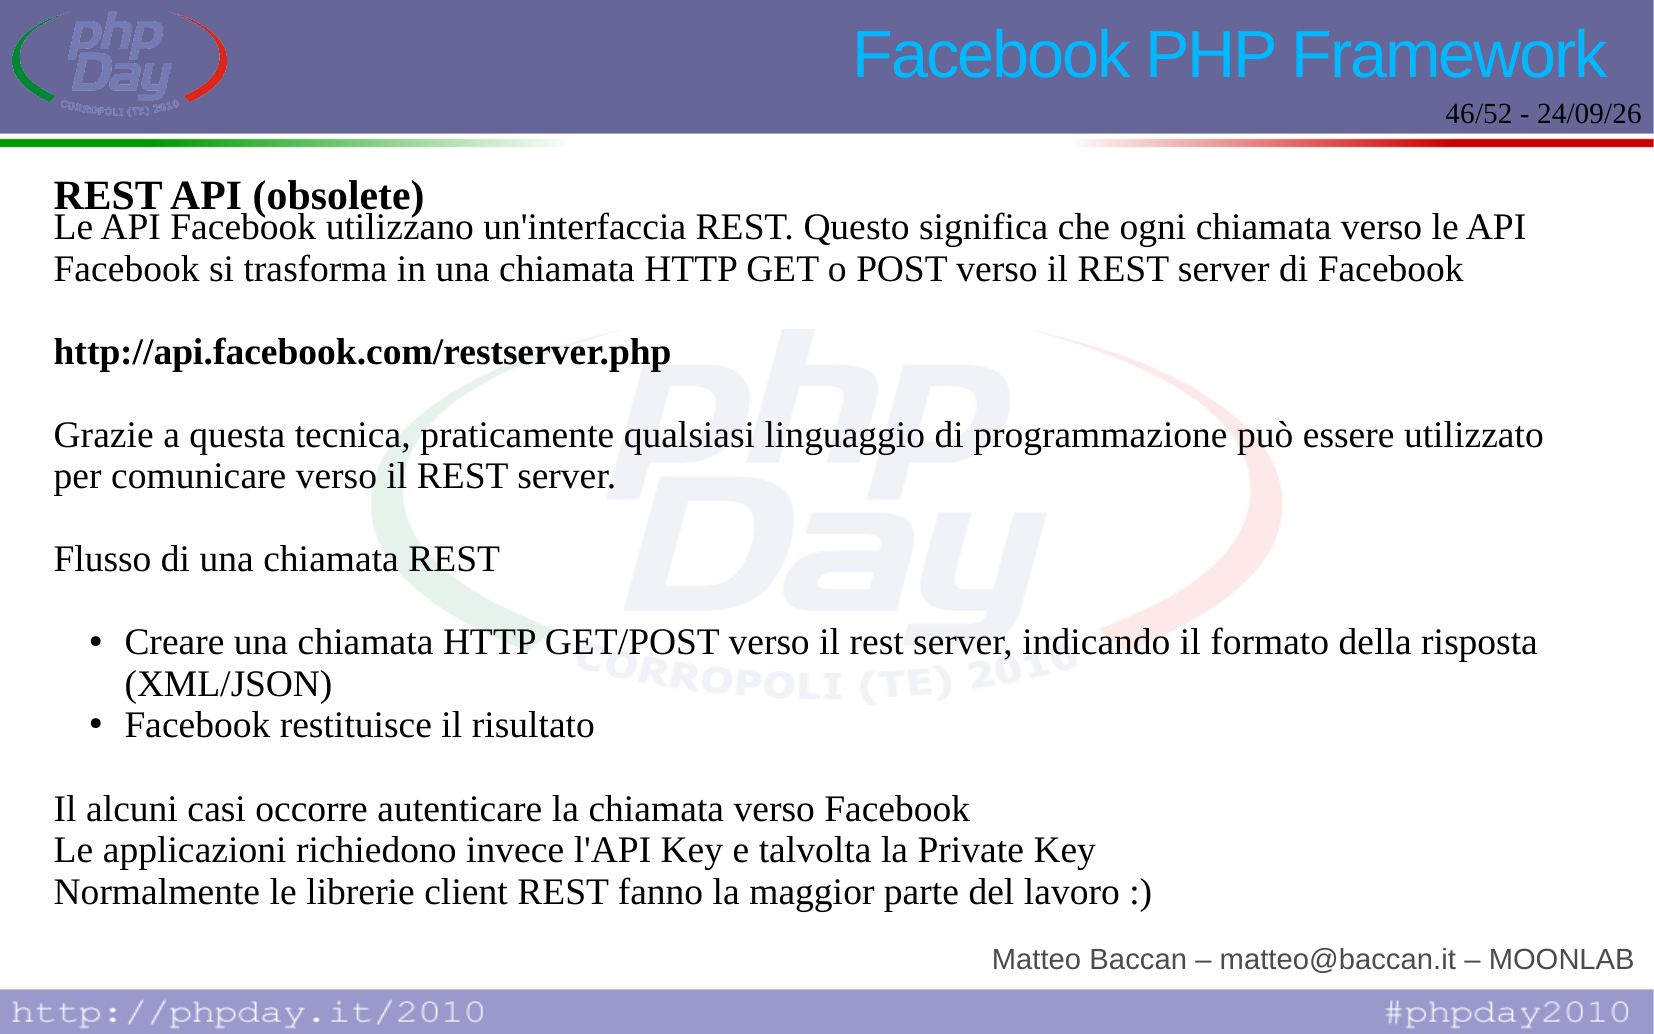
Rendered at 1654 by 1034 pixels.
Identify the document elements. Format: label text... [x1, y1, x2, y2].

picture [0, 0, 1654, 1034]
title Facebook PHP Framework [132, 5, 1609, 103]
text_box Le API Facebook utilizzano un'interfaccia REST. Questo significa che ogni chiamata verso le API Facebook si trasforma in una chiamata HTTP GET o POST verso il REST server di Facebook http://api.facebook.com/restserver.php Grazie a questa tecnica, praticamente qualsiasi linguaggio di programmazione può essere utilizzato per comunicare verso il REST server. Flusso di una chiamata REST Creare una chiamata HTTP GET/POST verso il rest server, indicando il formato della risposta (XML/JSON) Facebook restituisce il risultato Il alcuni casi occorre autenticare la chiamata verso Facebook Le applicazioni richiedono invece l'API Key e talvolta la Private Key Normalmente le librerie client REST fanno la maggior parte del lavoro :) [38, 198, 1609, 937]
text_box REST API (obsolete) [39, 141, 1267, 204]
